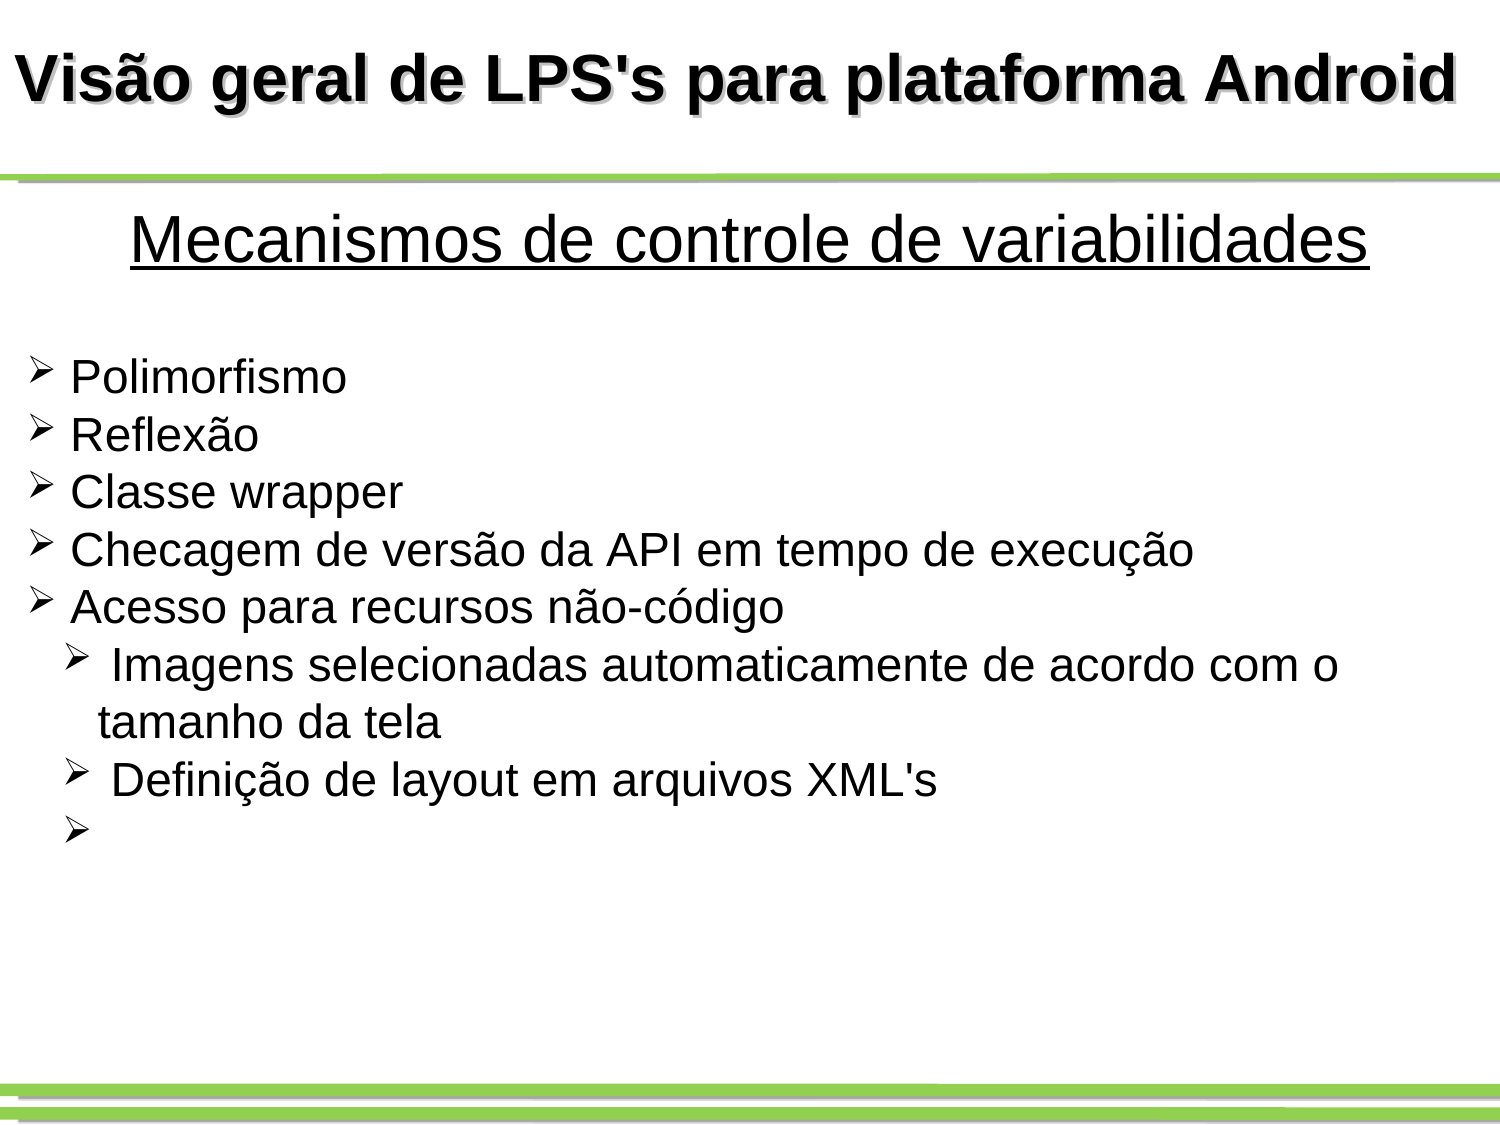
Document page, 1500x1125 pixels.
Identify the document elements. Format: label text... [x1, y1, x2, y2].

text_box Visão geral de LPS's para plataforma Android [0, 0, 1500, 178]
text_box Mecanismos de controle de variabilidades Polimorfismo Reflexão Classe wrapper Checagem de versão da API em tempo de execução Acesso para recursos não-código Imagens selecionadas automaticamente de acordo com o tamanho da tela Definição de layout em arquivos XML's [11, 188, 1489, 1064]
